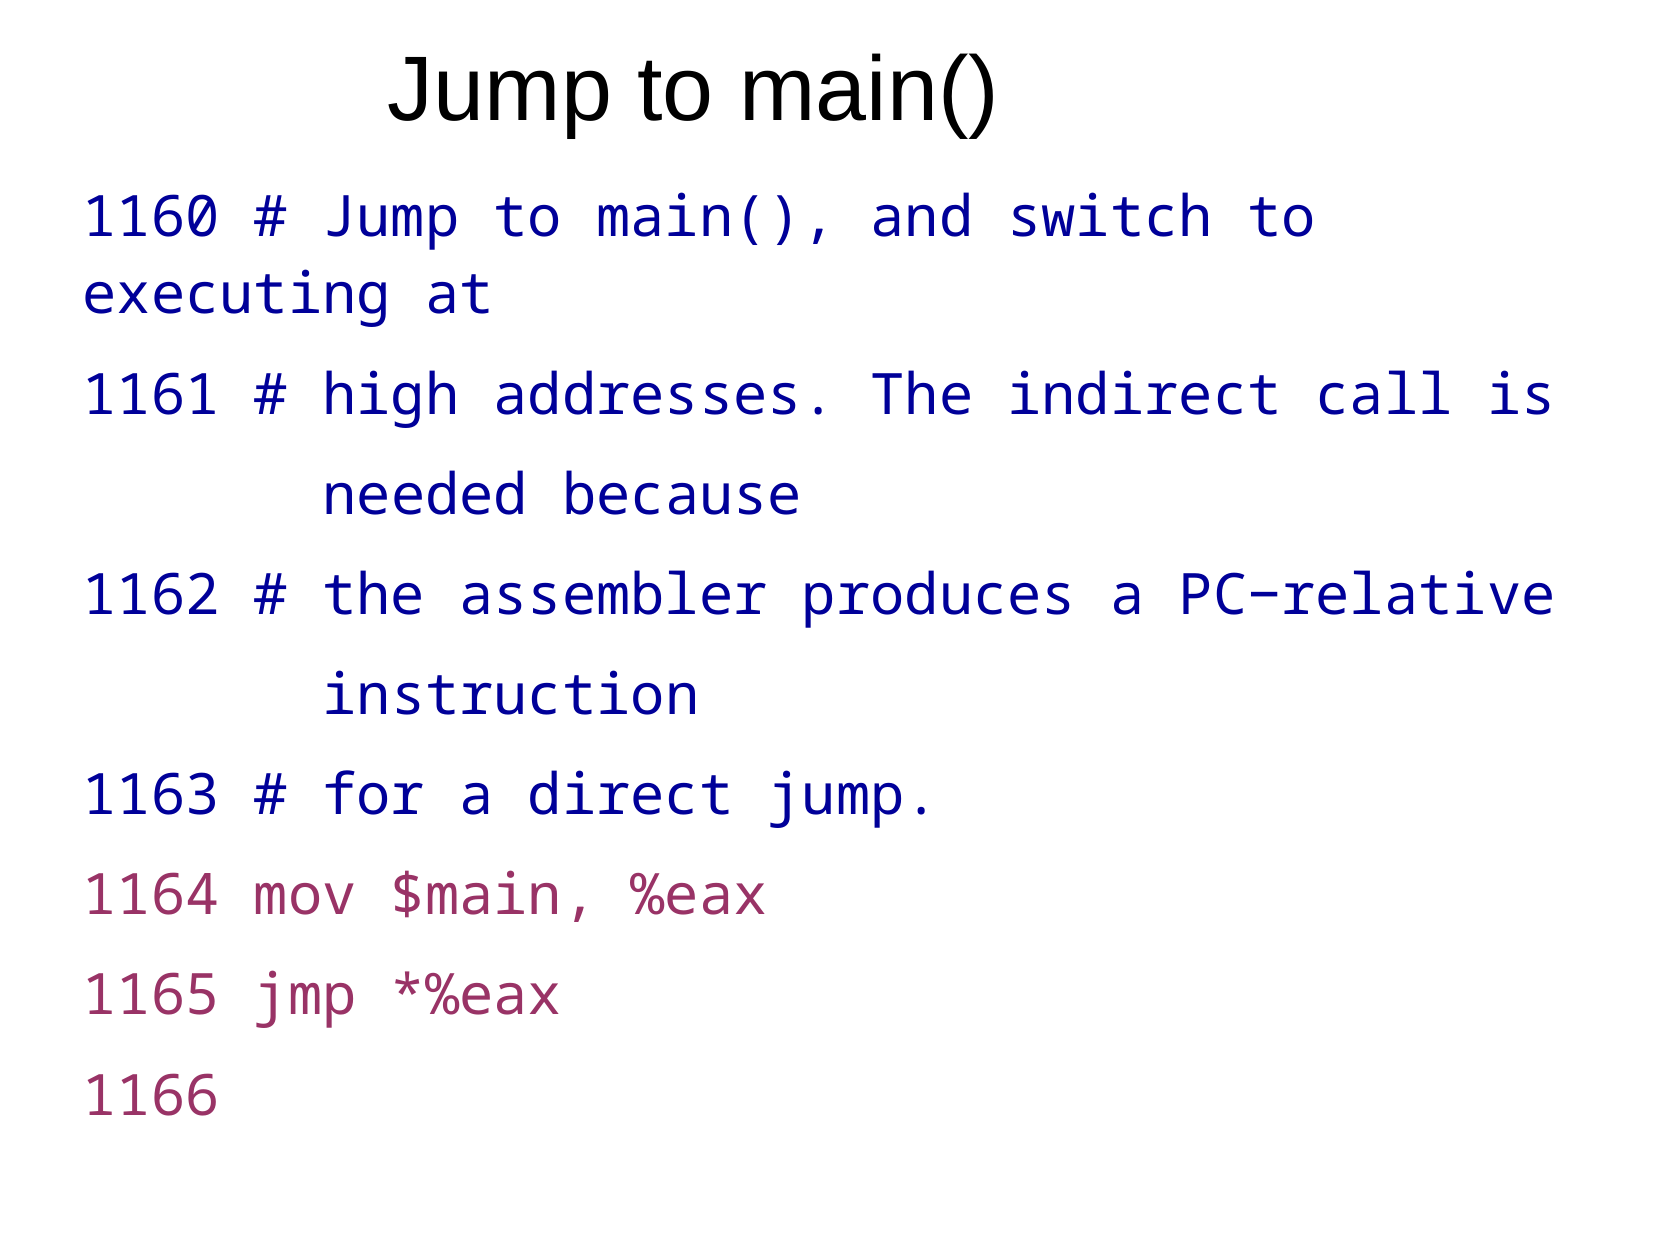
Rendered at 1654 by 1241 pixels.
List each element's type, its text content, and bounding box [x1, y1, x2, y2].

list 1160 # Jump to main(), and switch to executing at 1161 # high addresses. The indirect call is needed because 1162 # the assembler produces a PC−relative instruction 1163 # for a direct jump. 1164 mov $main, %eax 1165 jmp *%eax 1166 [82, 75, 1571, 1163]
title Jump to main() [37, 37, 1351, 141]
